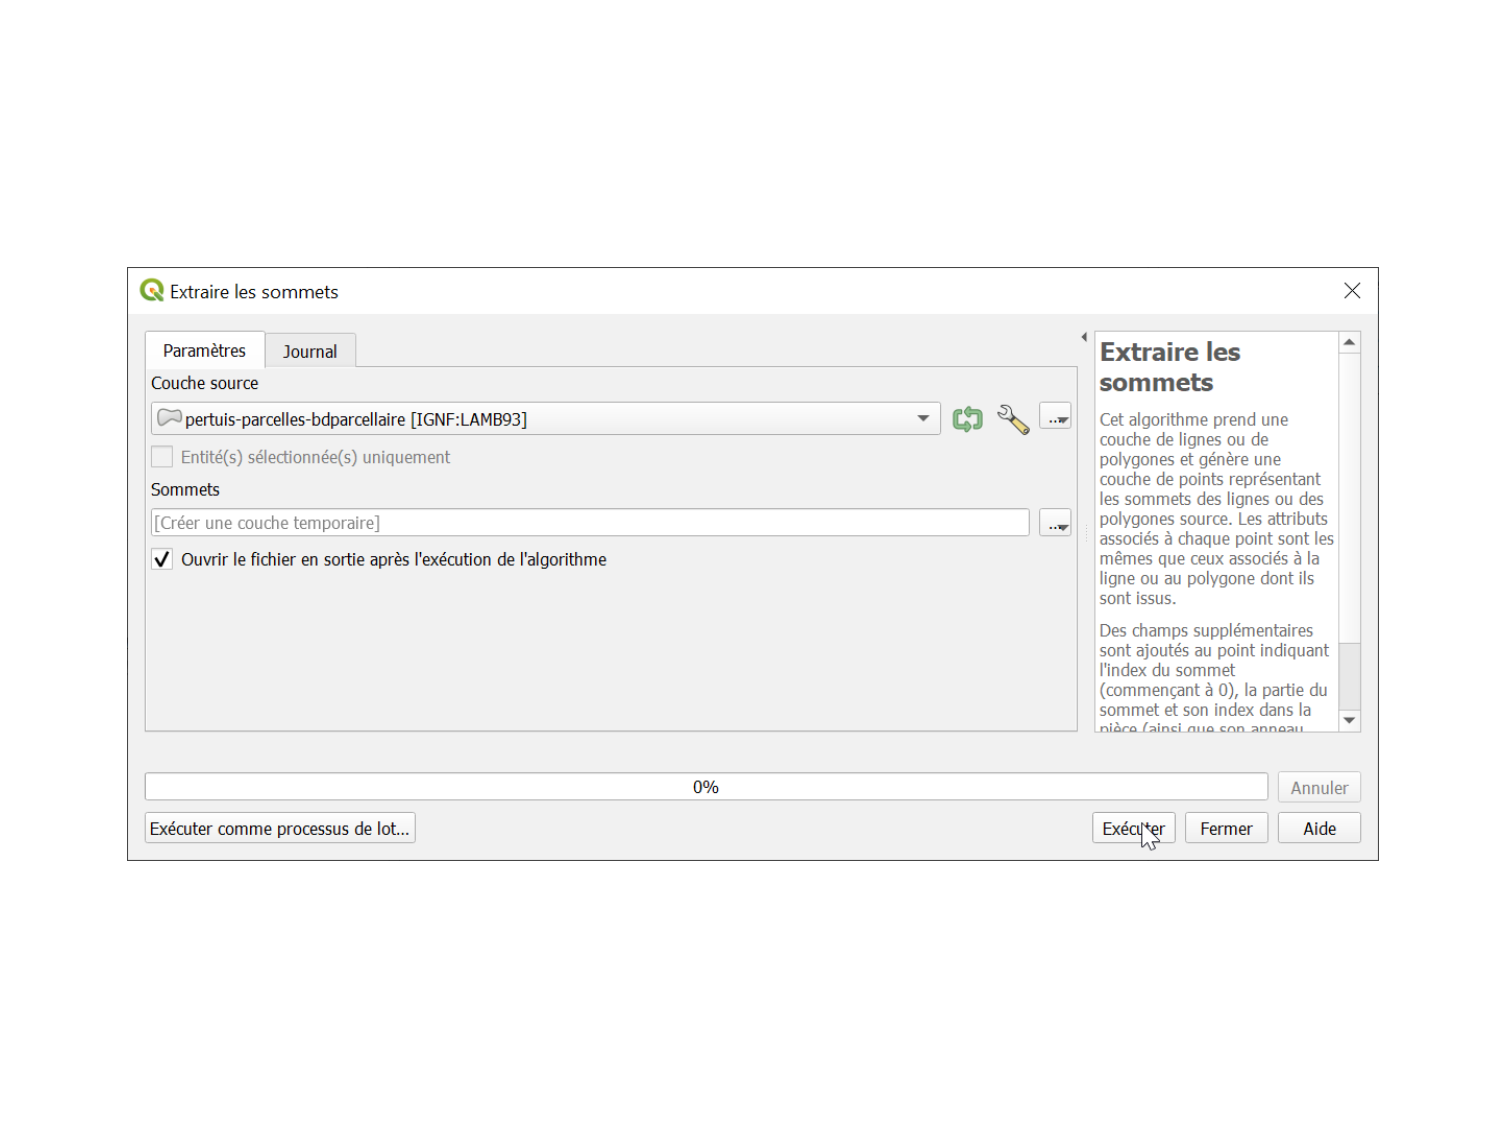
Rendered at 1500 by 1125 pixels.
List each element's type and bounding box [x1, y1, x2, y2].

picture [127, 267, 1379, 861]
